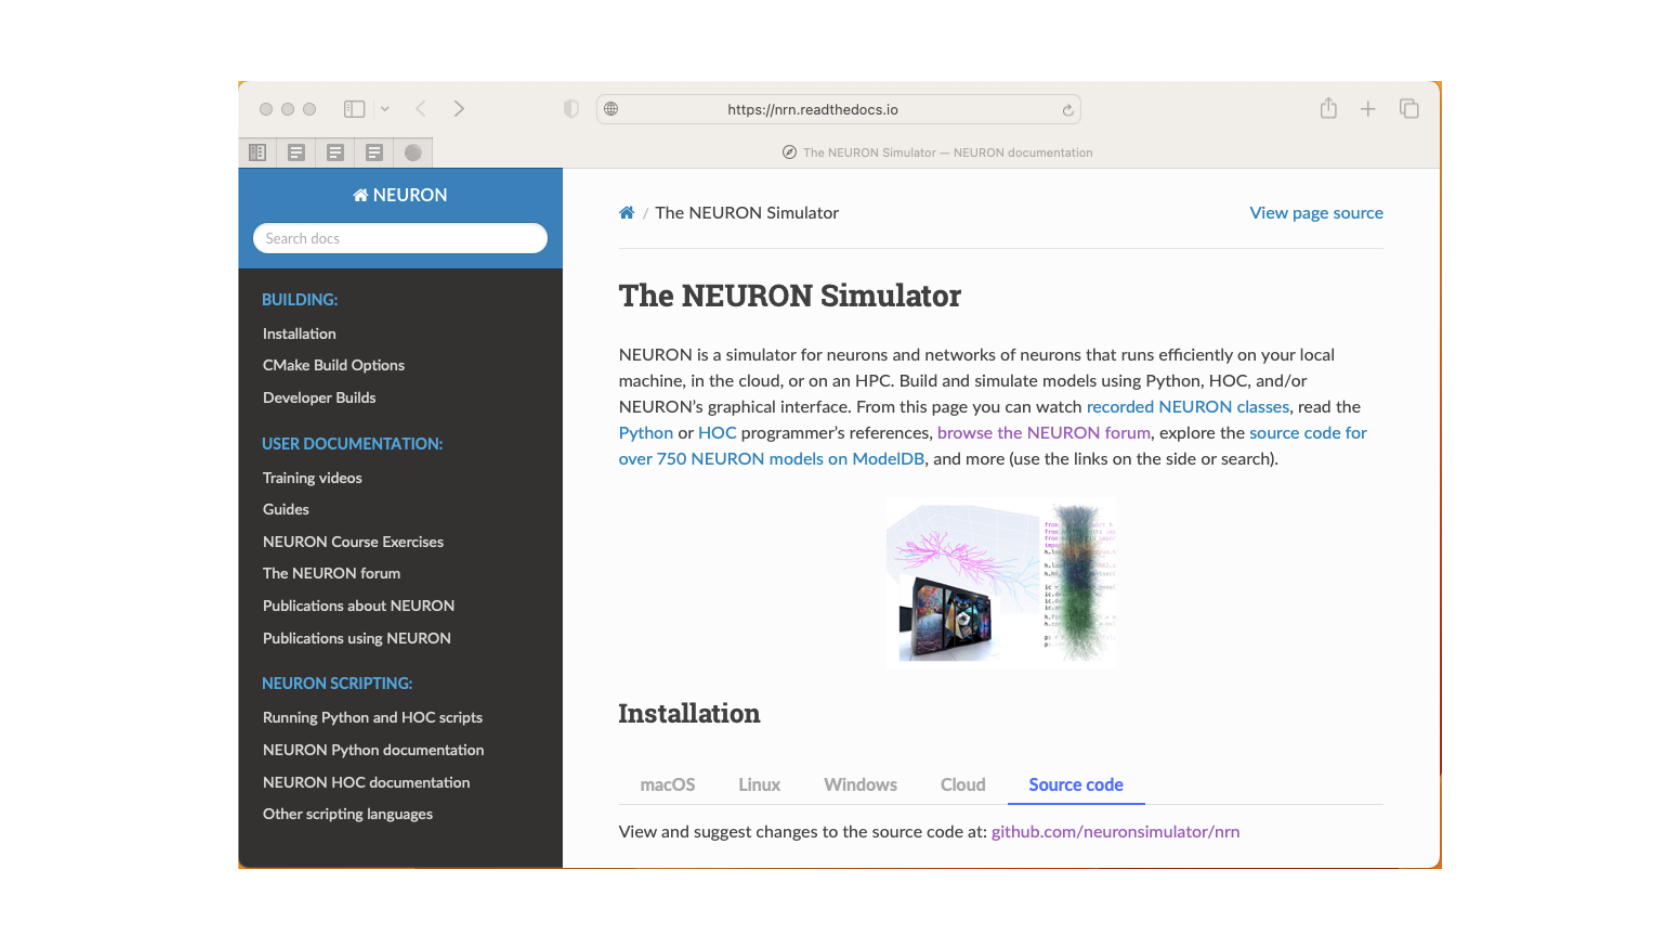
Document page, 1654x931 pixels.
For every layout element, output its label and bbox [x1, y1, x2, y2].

picture [238, 10, 1442, 931]
